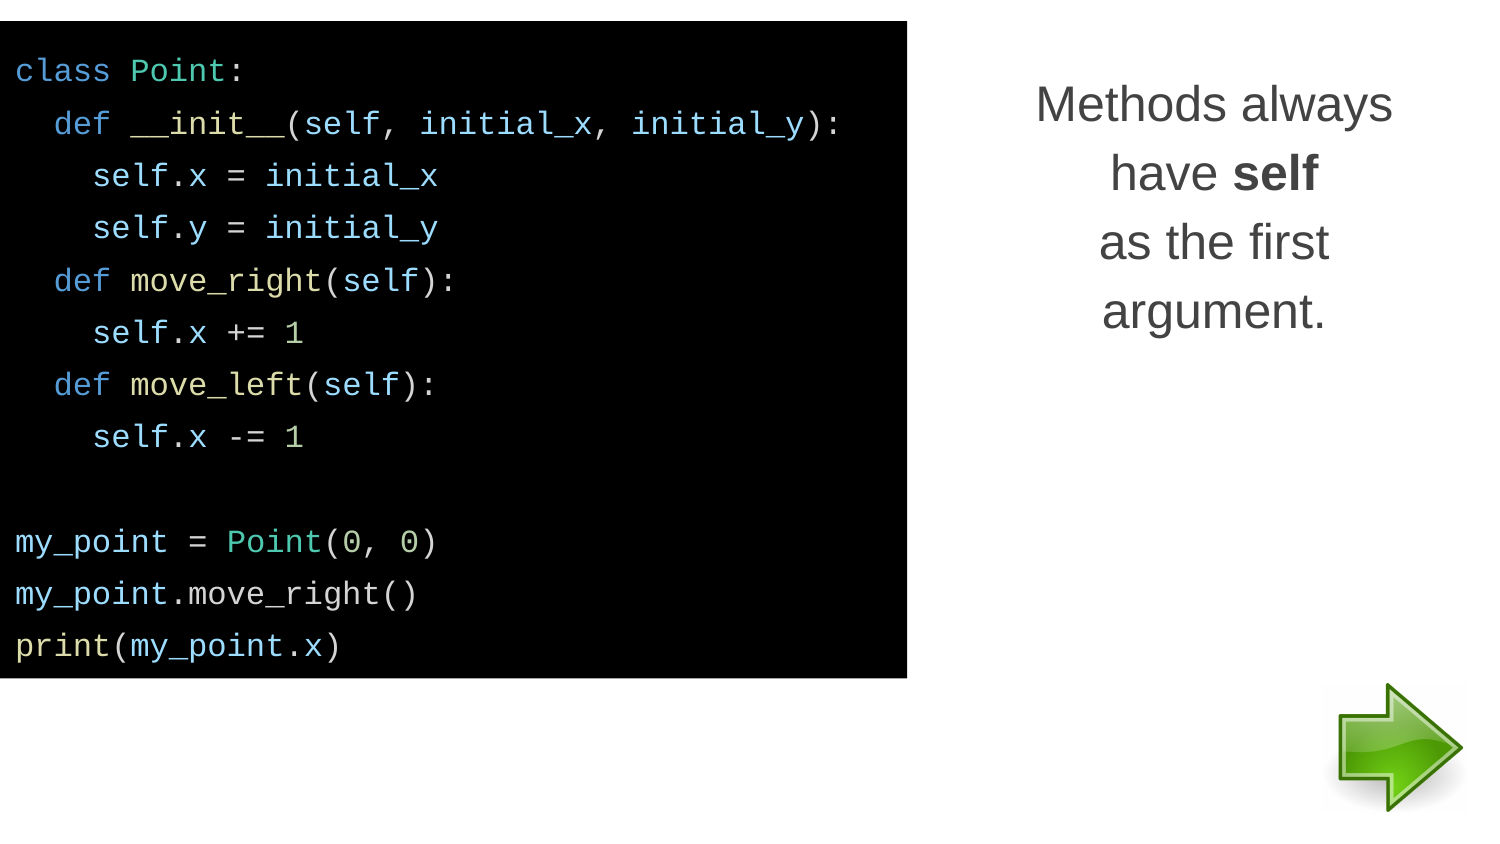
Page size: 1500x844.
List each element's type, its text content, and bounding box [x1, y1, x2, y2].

text_box class Point: def __init__(self, initial_x, initial_y): self.x = initial_x self.y = initial_y def move_right(self): self.x += 1 def move_left(self): self.x -= 1 my_point = Point(0, 0) my_point.move_right() print(my_point.x) [0, 21, 908, 679]
list Methods always have self as the first argument. [971, 47, 1458, 553]
picture [1322, 683, 1468, 813]
